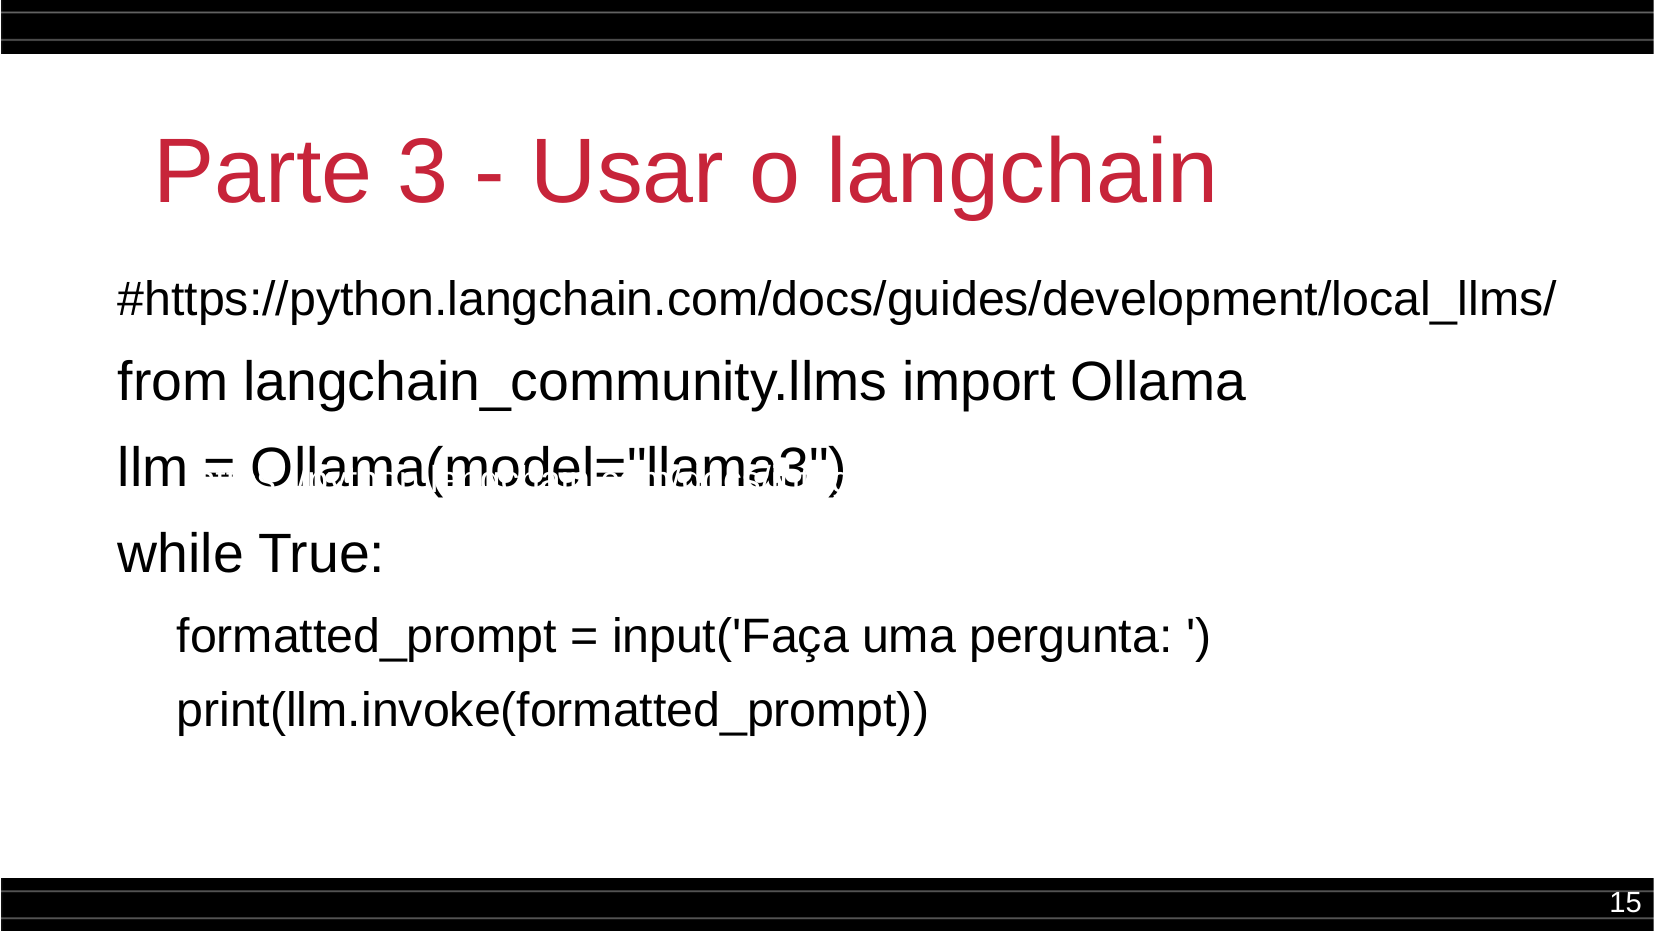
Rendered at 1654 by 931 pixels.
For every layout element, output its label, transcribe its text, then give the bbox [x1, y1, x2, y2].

title Parte 3 - Usar o langchain [82, 92, 1571, 249]
picture [1, 878, 1654, 931]
list #https://python.langchain.com/docs/guides/development/local_llms/ from langchain_community.llms import Ollama llm = Ollama(model="llama3") while True: formatted_prompt = input('Faça uma pergunta: ') print(llm.invoke(formatted_prompt)) [59, 271, 1571, 758]
text_box https://python.langchain.com/docs/integrations/document_loaders/web_base/ [180, 451, 1489, 509]
picture [1, 0, 1654, 54]
